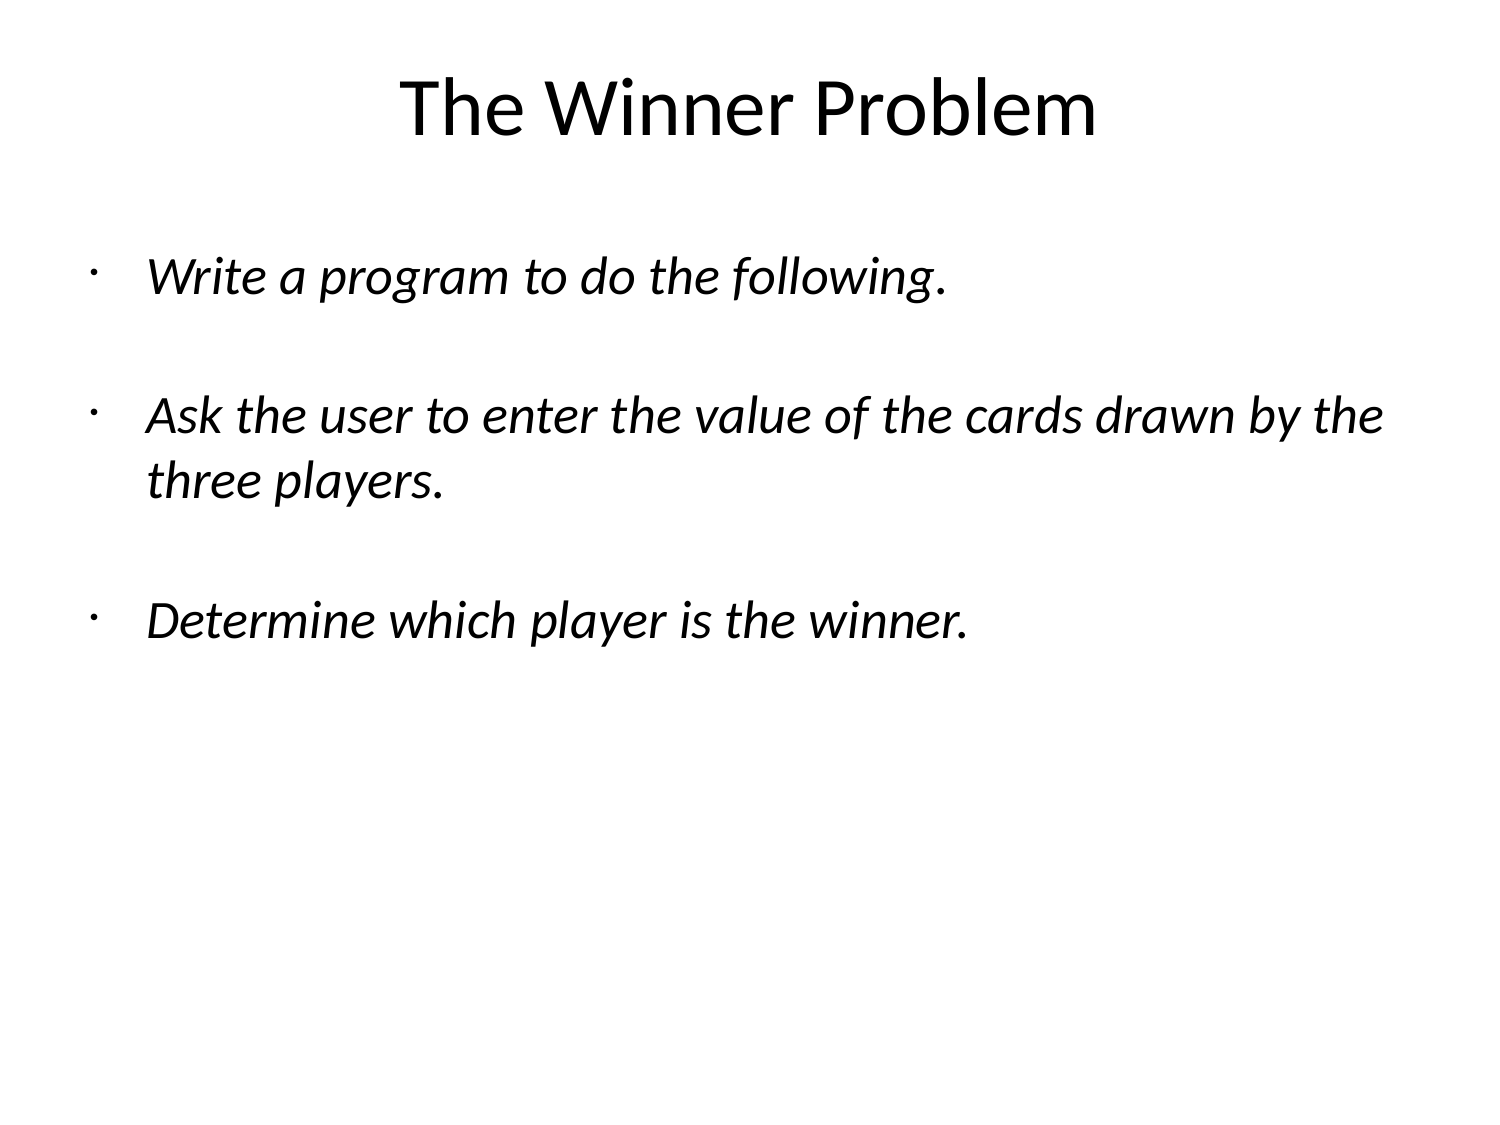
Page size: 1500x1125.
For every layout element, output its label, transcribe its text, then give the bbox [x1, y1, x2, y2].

title The Winner Problem [75, 45, 1425, 232]
list Write a program to do the following. Ask the user to enter the value of the cards drawn by the three players. Determine which player is the winner. [75, 232, 1450, 1088]
